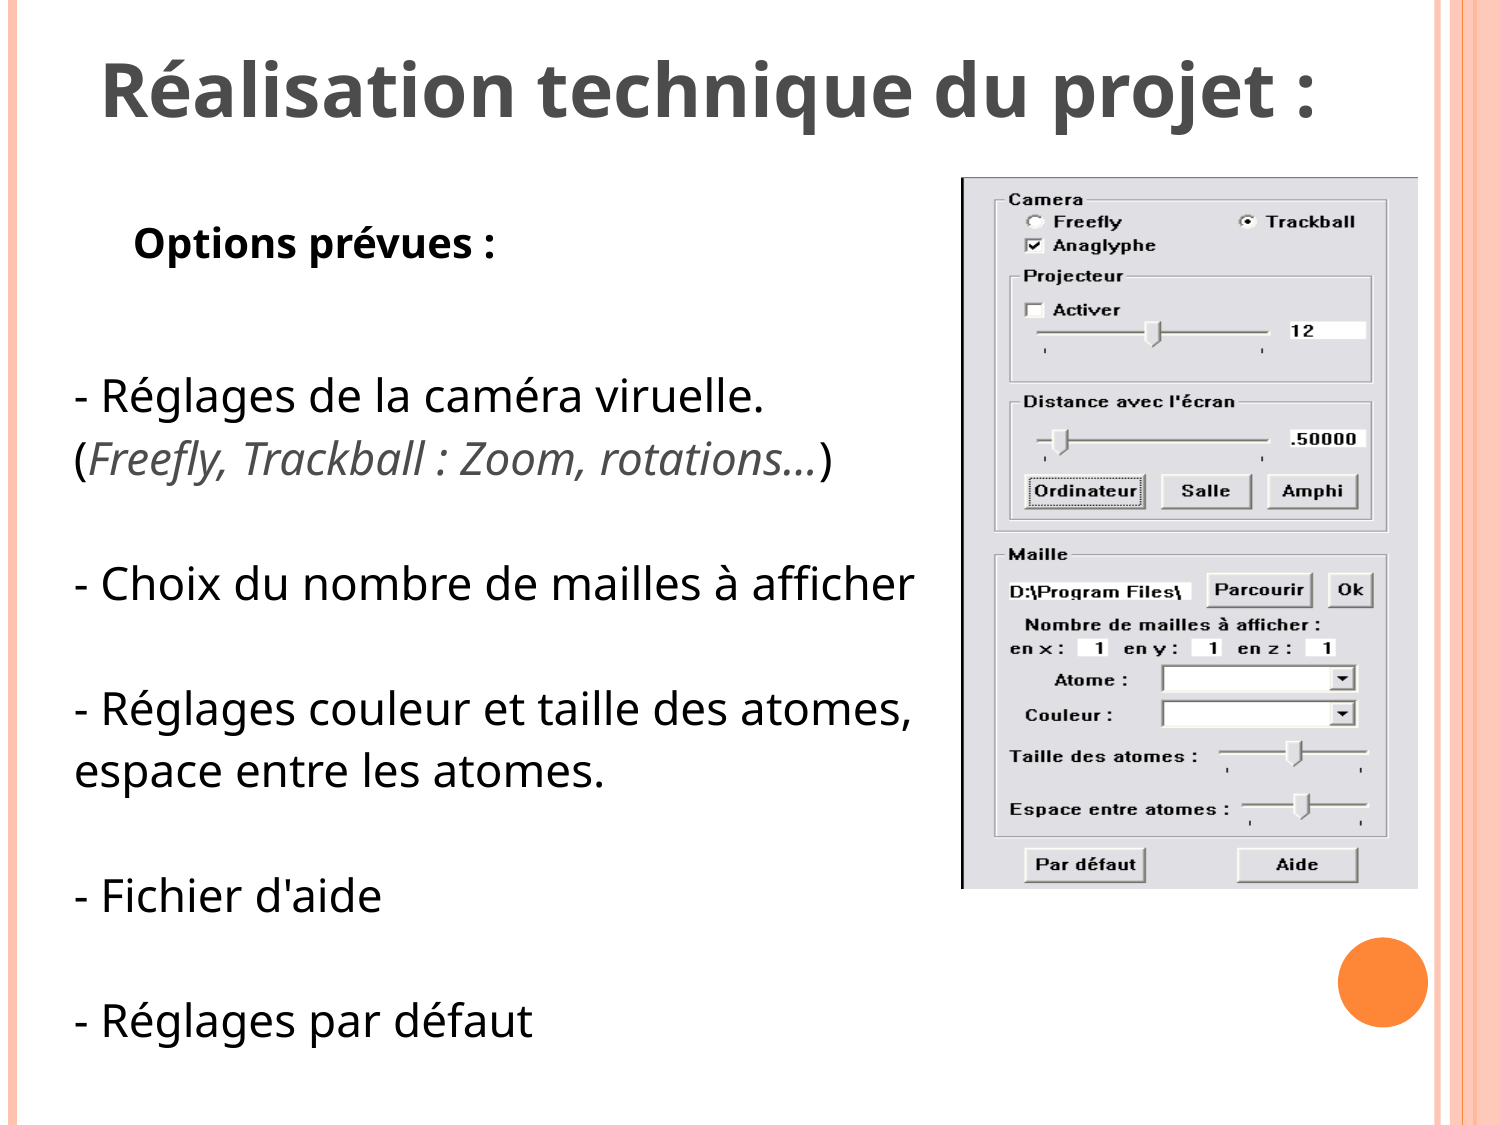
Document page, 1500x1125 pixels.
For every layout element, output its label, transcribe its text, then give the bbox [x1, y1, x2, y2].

text_box Réalisation technique du projet : [0, 29, 1418, 160]
text_box Options prévues : [118, 206, 768, 273]
text_box - Réglages de la caméra viruelle. (Freefly, Trackball : Zoom, rotations...) - Choix du nombre de mailles à afficher - Réglages couleur et taille des atomes, espace entre les atomes. - Fichier d'aide - Réglages par défaut [59, 356, 945, 1125]
picture [961, 177, 1418, 889]
